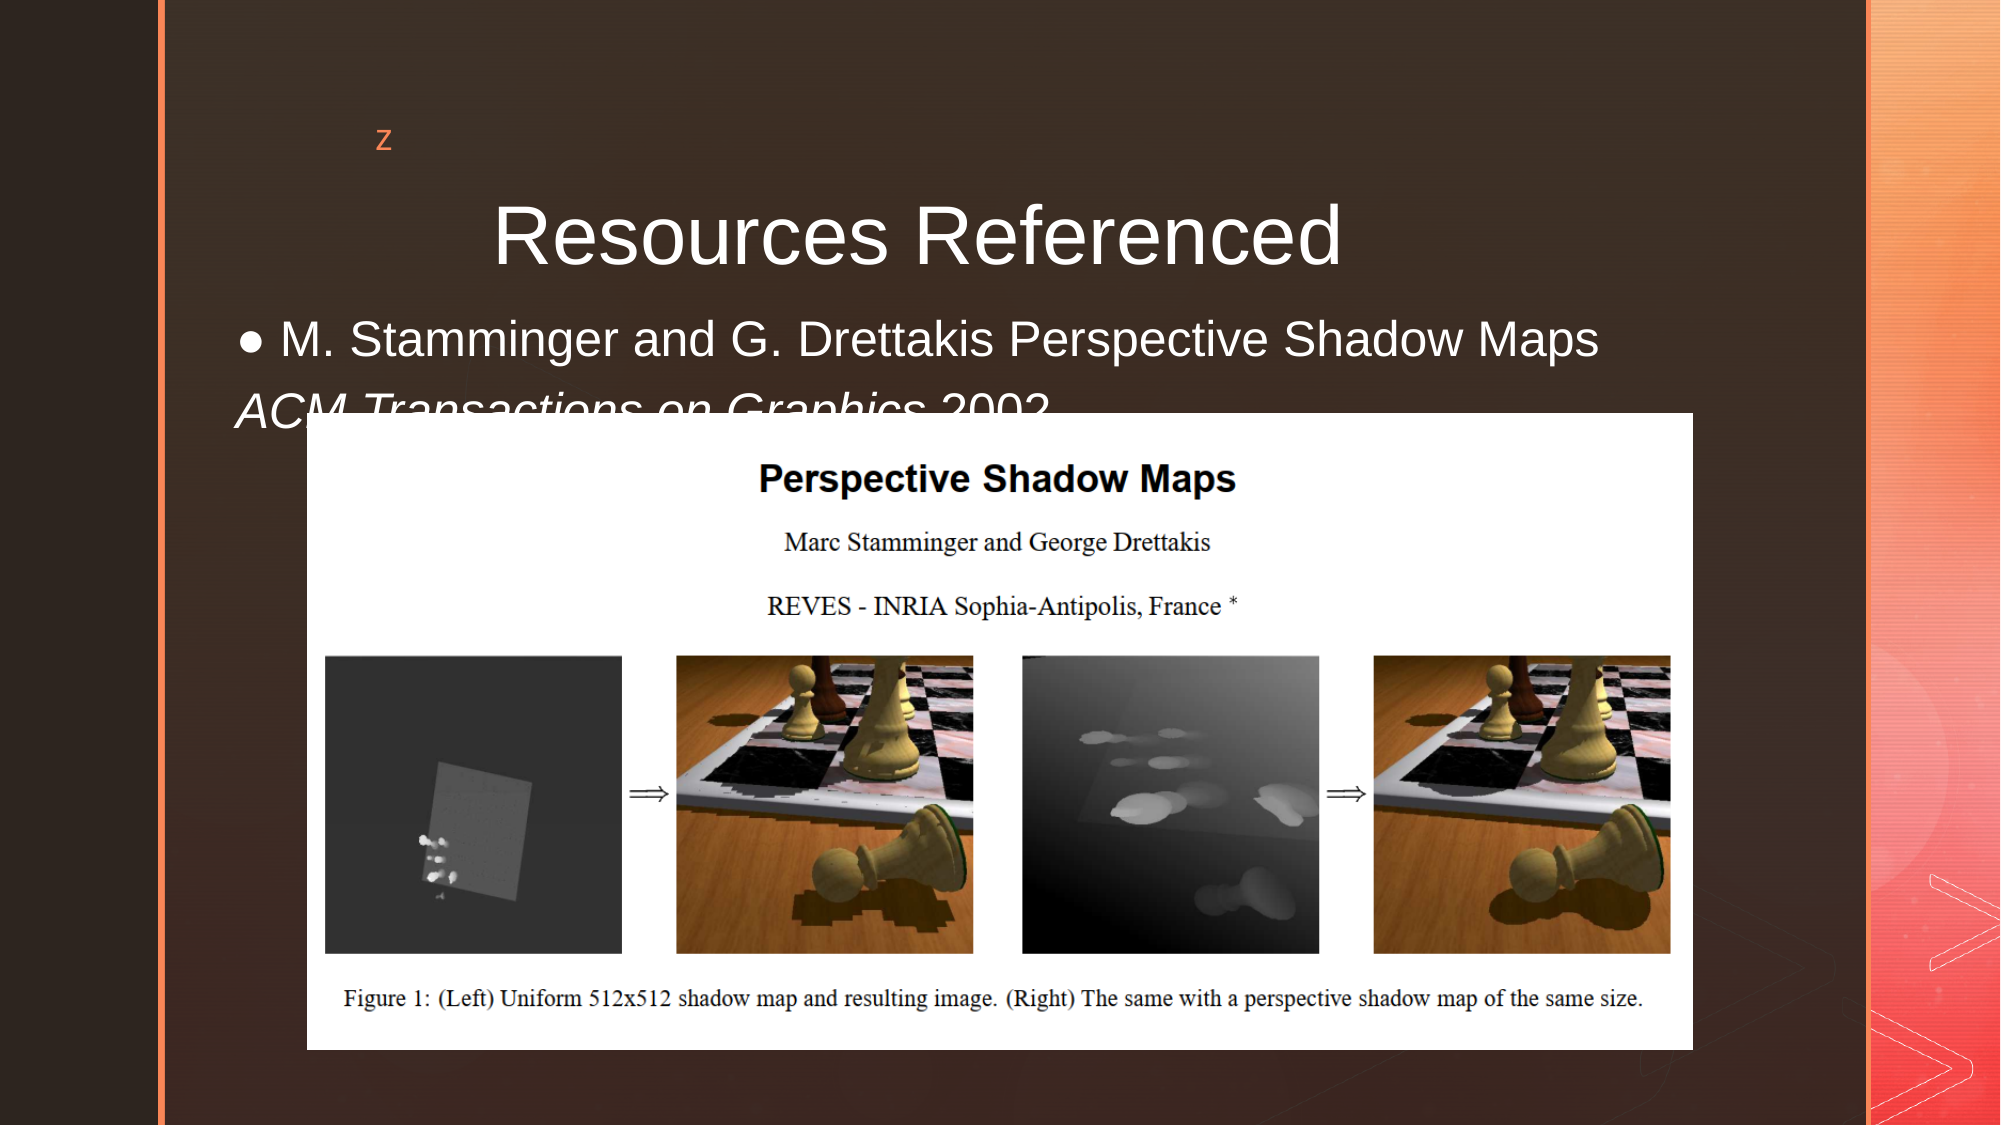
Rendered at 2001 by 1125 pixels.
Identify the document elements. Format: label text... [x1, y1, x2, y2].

picture [307, 413, 1693, 1050]
list Resources Referenced ● M. Stamminger and G. Drettakis Perspective Shadow Maps ACM Transactions on Graphics 2002 [218, 29, 1734, 993]
